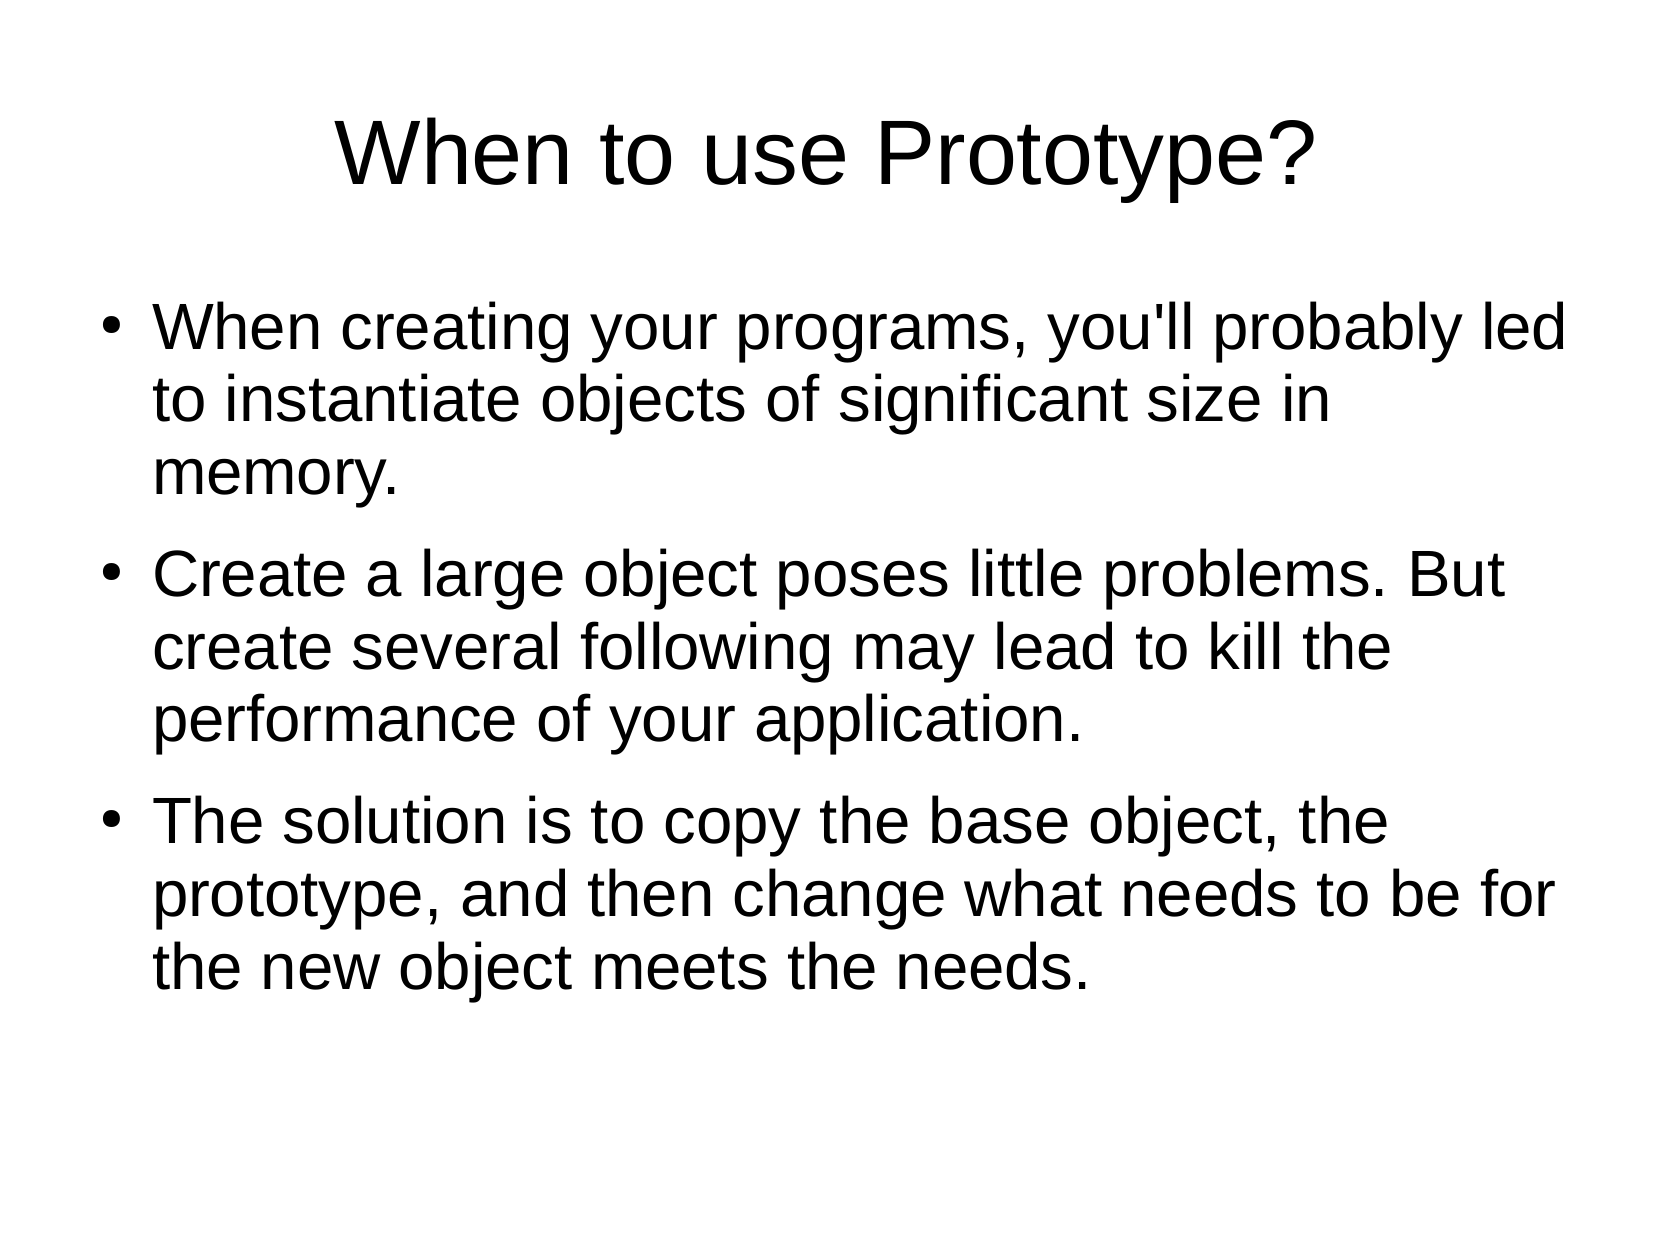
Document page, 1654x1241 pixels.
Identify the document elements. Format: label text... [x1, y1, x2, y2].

title When to use Prototype? [82, 49, 1571, 257]
list When creating your programs, you'll probably led to instantiate objects of significant size in memory. Create a large object poses little problems. But create several following may lead to kill the performance of your application. The solution is to copy the base object, the prototype, and then change what needs to be for the new object meets the needs. [82, 290, 1571, 1010]
